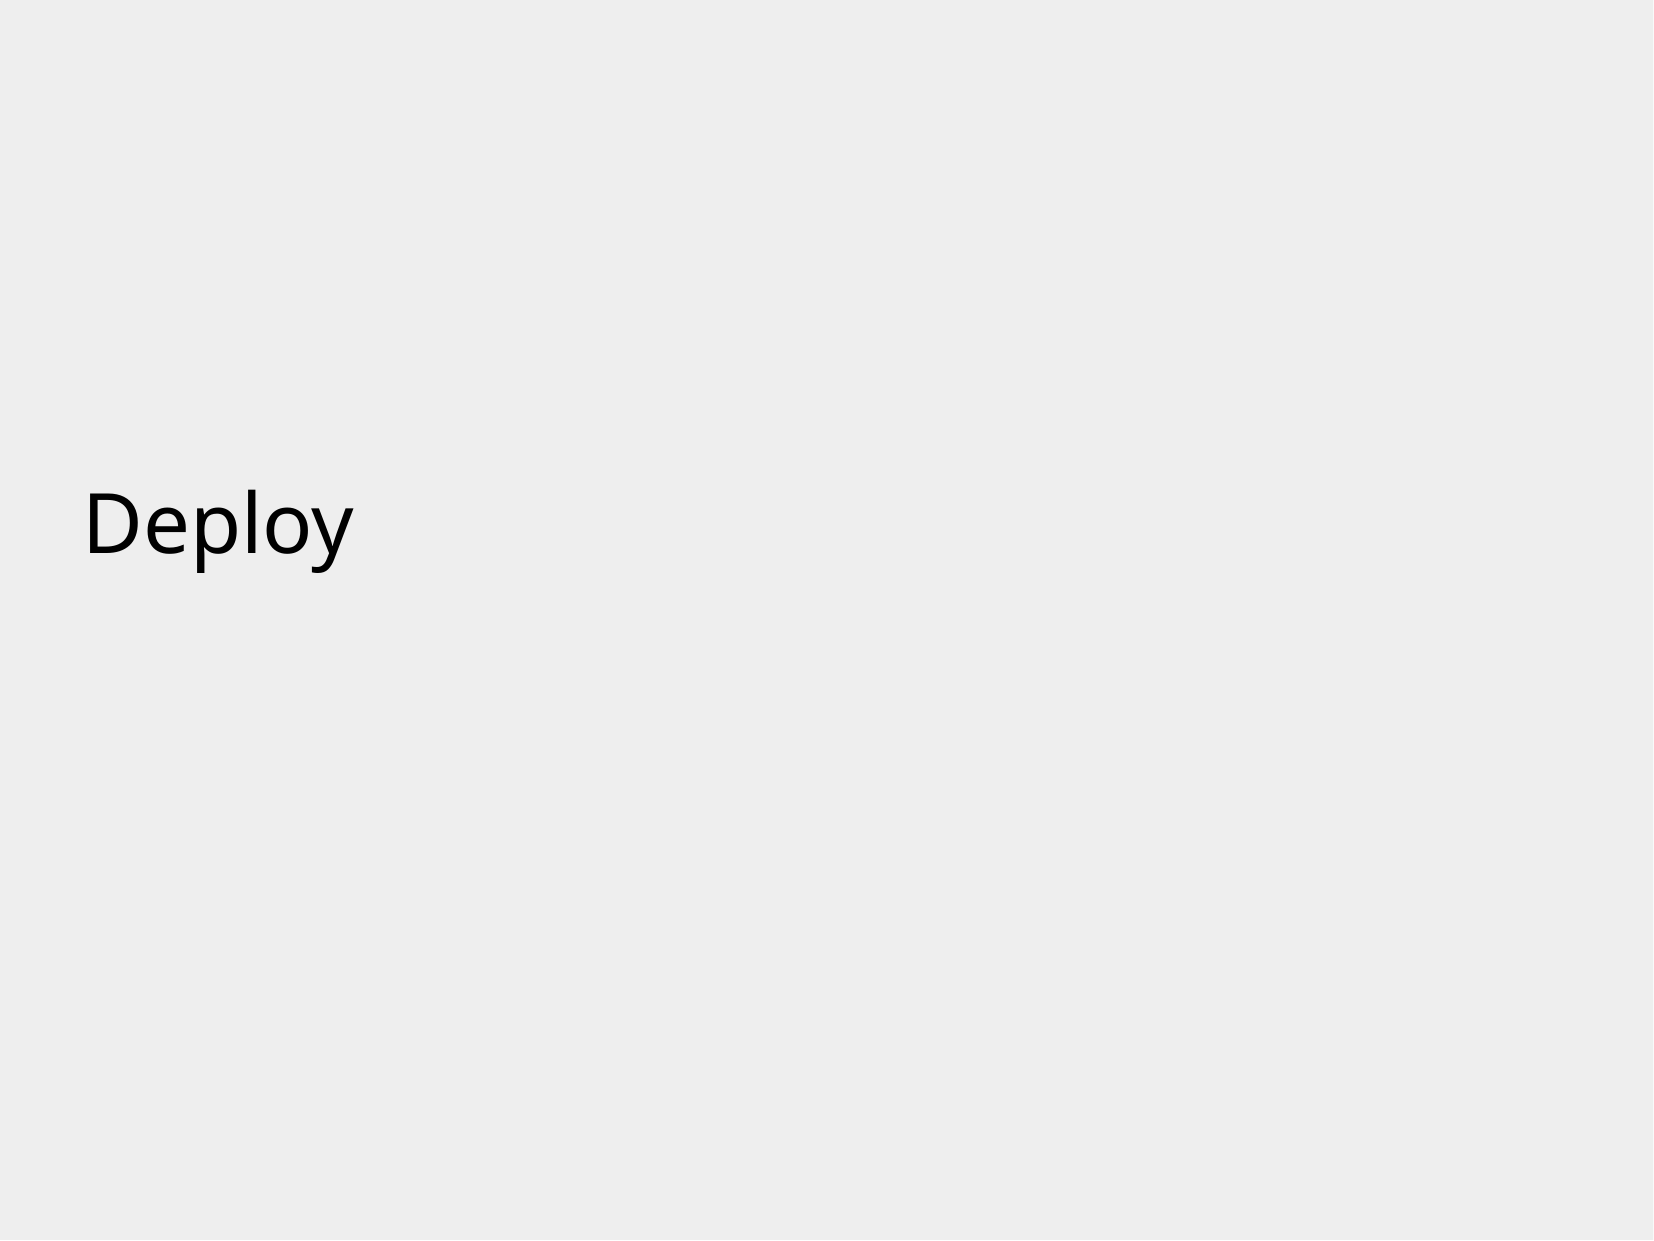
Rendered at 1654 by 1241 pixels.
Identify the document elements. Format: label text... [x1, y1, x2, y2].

title Deploy [82, 49, 1571, 993]
